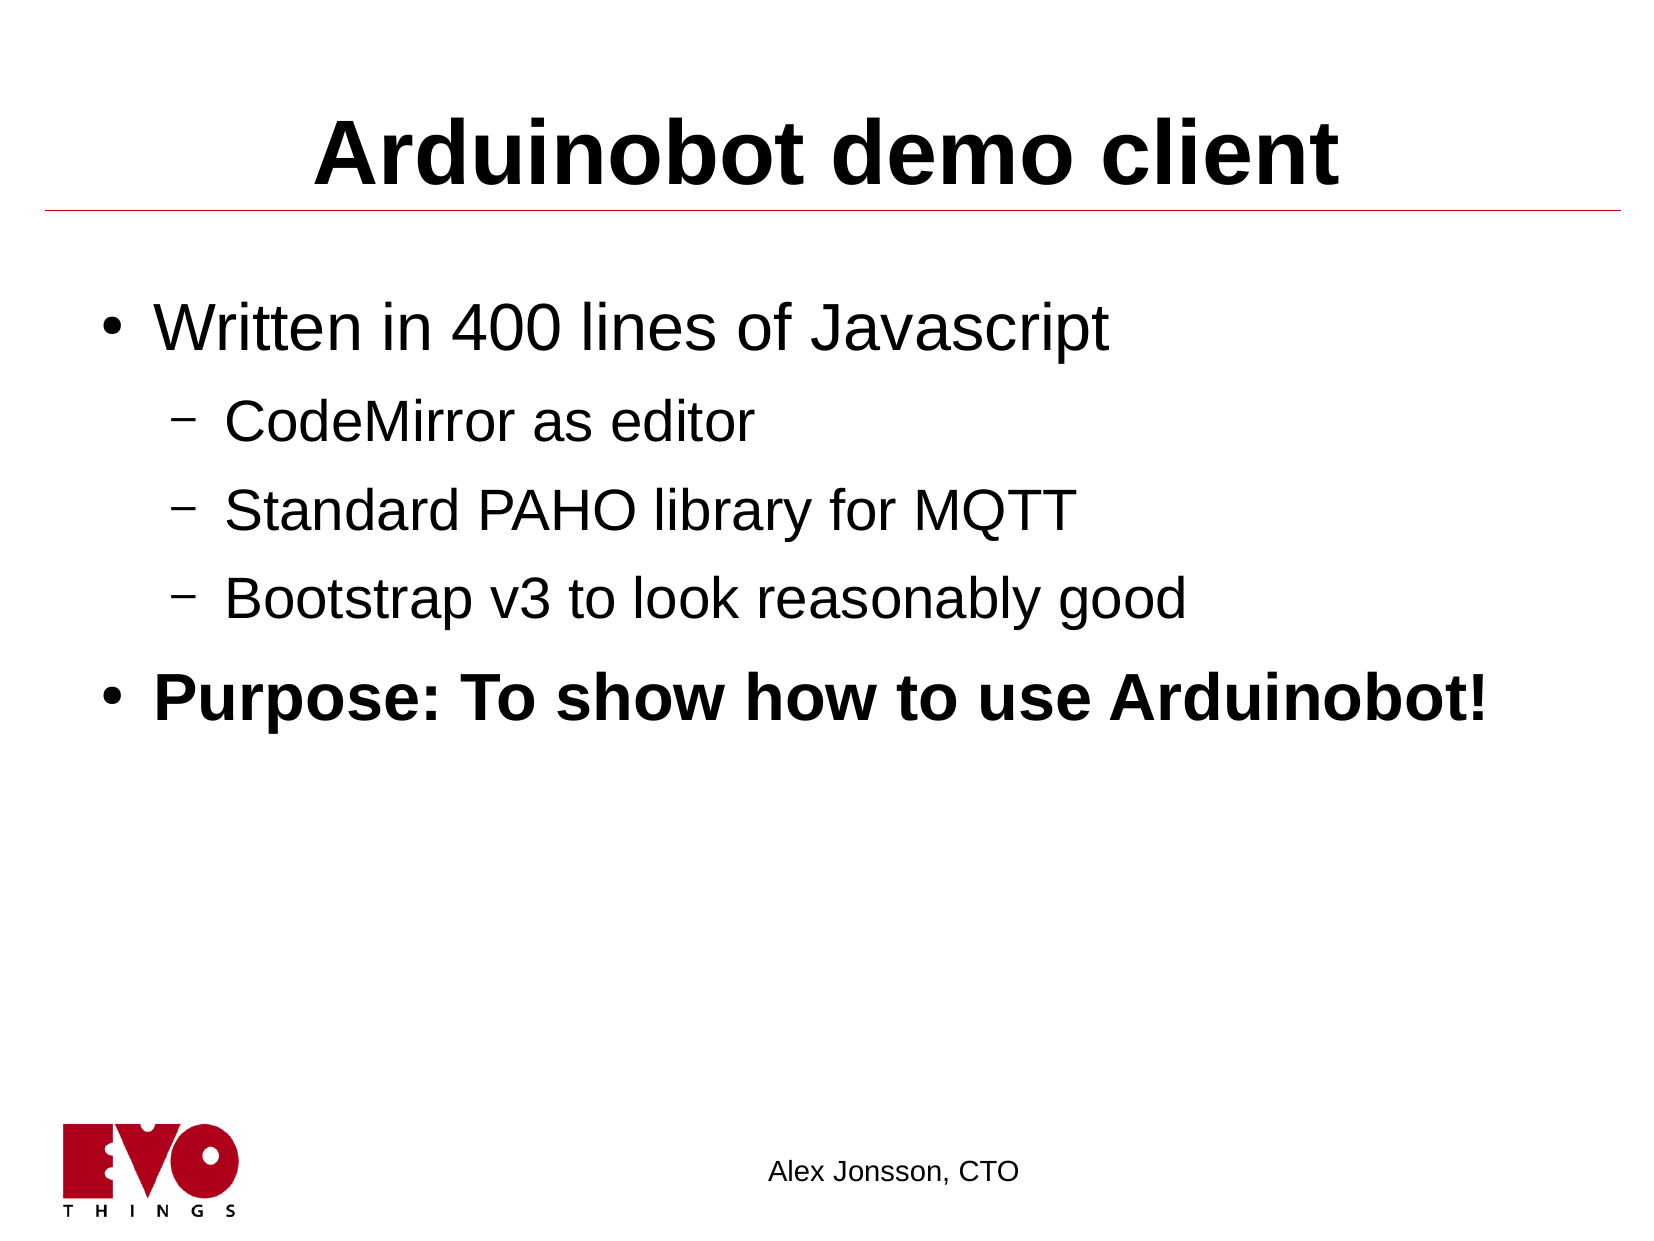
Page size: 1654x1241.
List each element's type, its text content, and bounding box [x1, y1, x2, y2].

title Arduinobot demo client [82, 49, 1571, 257]
list Written in 400 lines of Javascript CodeMirror as editor Standard PAHO library for MQTT Bootstrap v3 to look reasonably good Purpose: To show how to use Arduinobot! [82, 290, 1571, 1010]
picture [45, 1105, 256, 1241]
